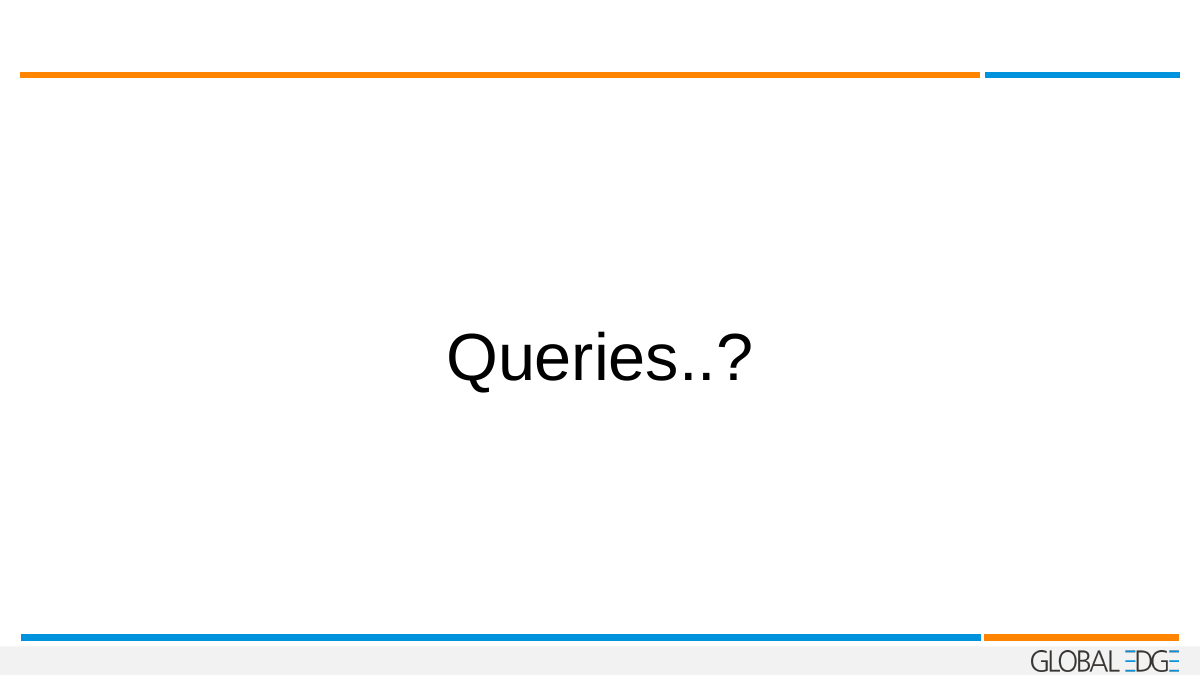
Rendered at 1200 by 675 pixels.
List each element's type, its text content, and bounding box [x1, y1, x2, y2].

subtitle Queries..? [20, 87, 1179, 628]
picture [1031, 650, 1179, 672]
